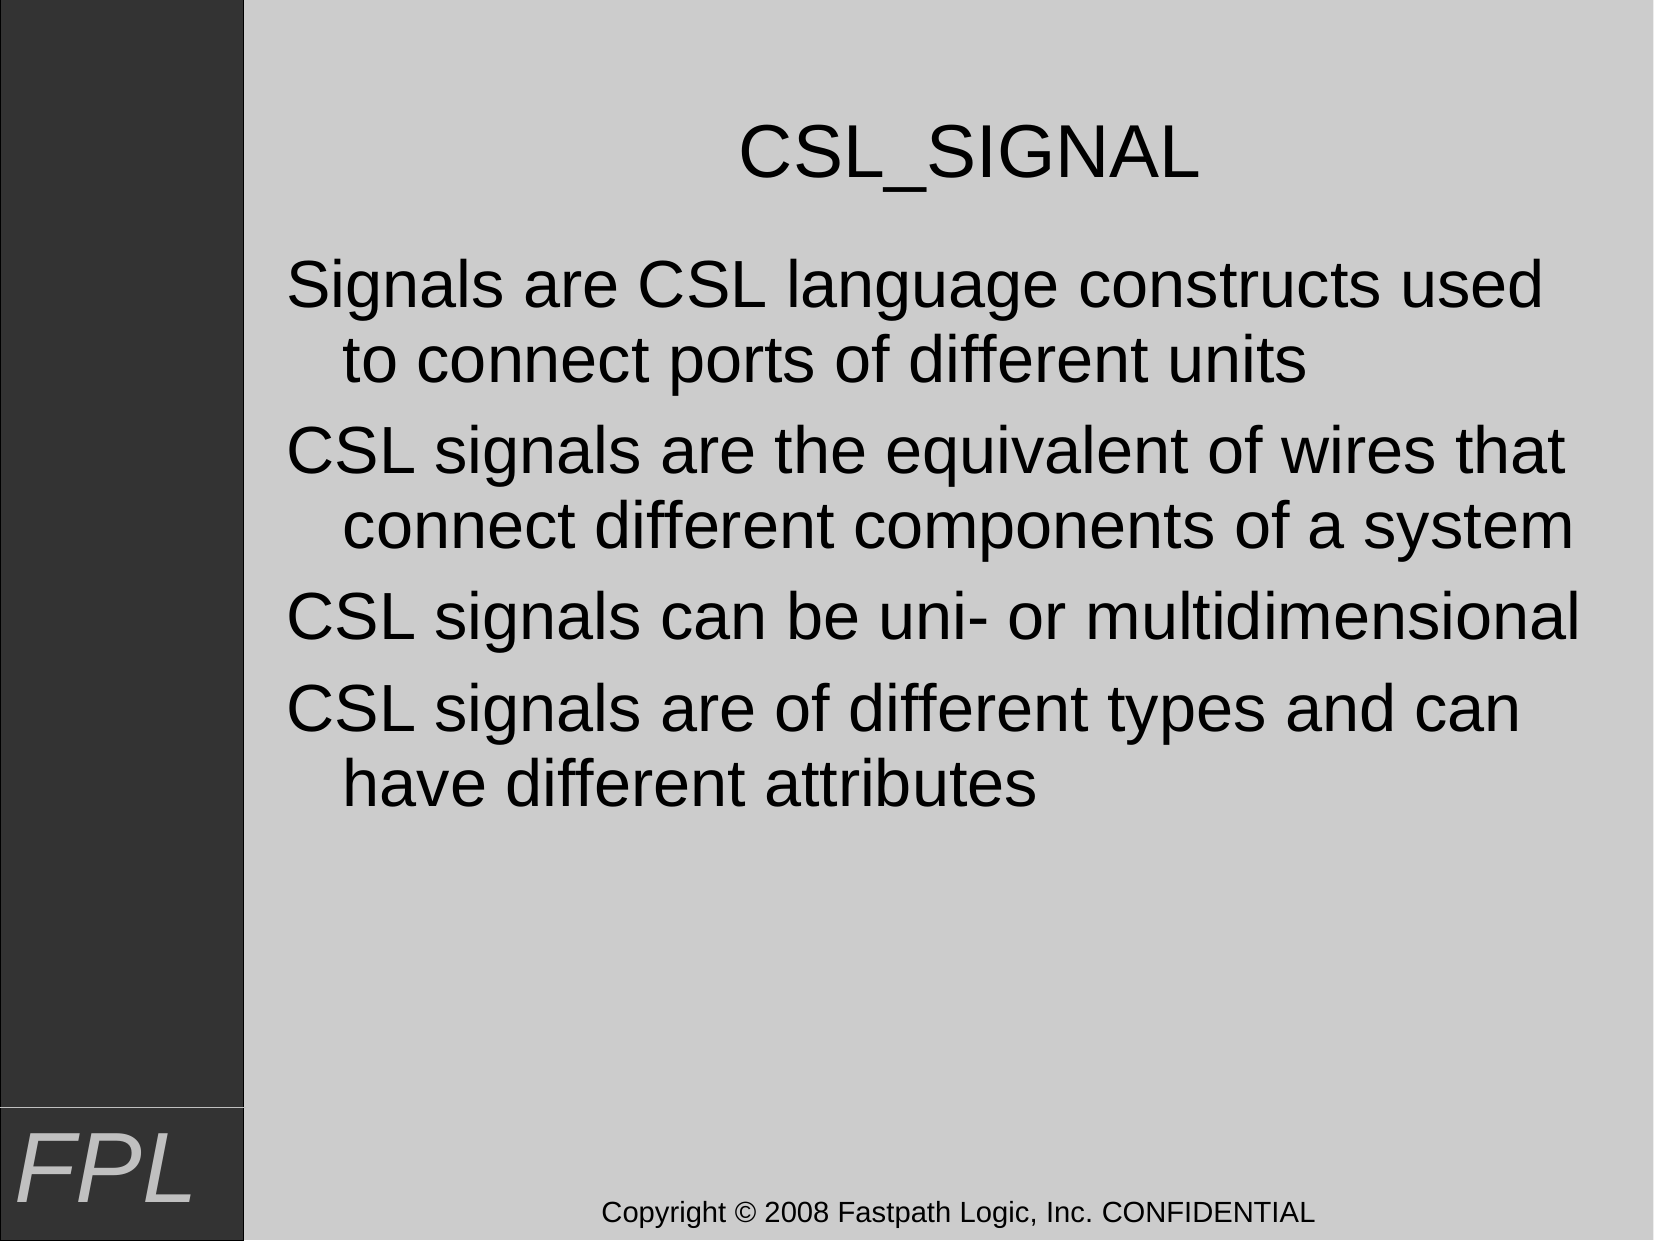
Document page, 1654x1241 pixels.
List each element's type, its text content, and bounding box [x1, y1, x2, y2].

title CSL_SIGNAL [419, 43, 1522, 247]
list Signals are CSL language constructs used to connect ports of different units CSL signals are the equivalent of wires that connect different components of a system CSL signals can be uni- or multidimensional CSL signals are of different types and can have different attributes [286, 247, 1599, 1191]
